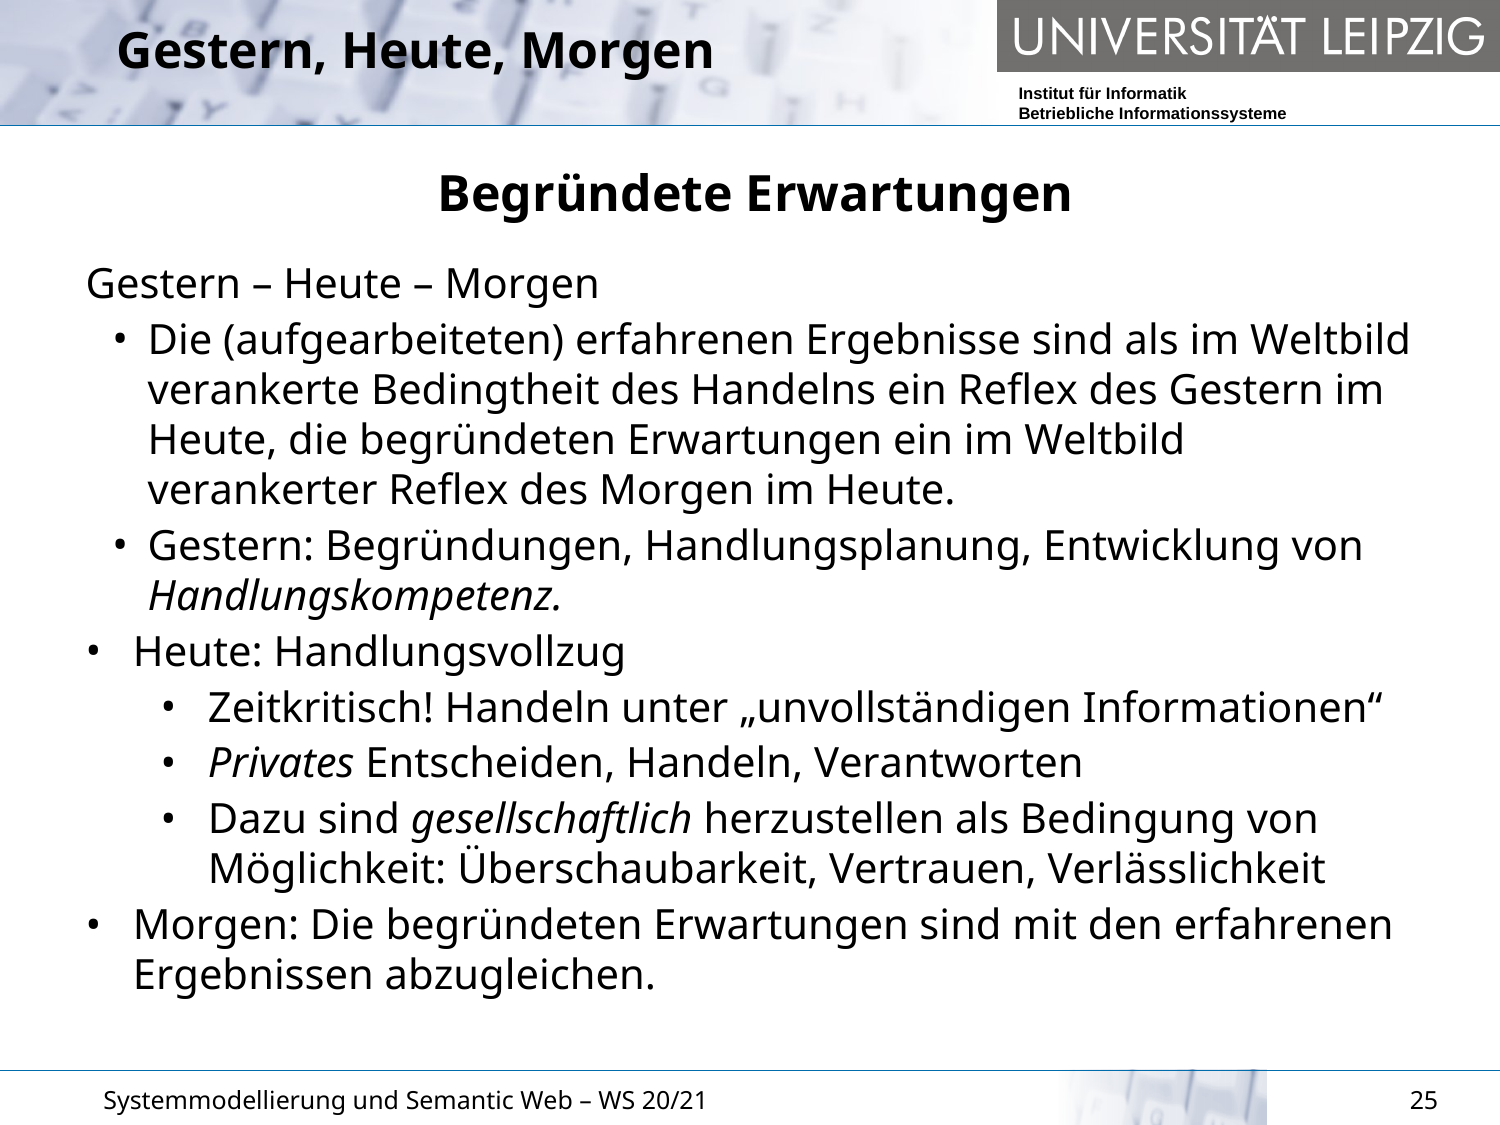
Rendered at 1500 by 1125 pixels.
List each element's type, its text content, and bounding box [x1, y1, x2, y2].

text_box Gestern, Heute, Morgen [102, 10, 731, 87]
picture [0, 0, 1500, 125]
text_box Begründete Erwartungen Gestern – Heute – Morgen Die (aufgearbeiteten) erfahrenen Ergebnisse sind als im Weltbild verankerte Bedingtheit des Handelns ein Reflex des Gestern im Heute, die begründeten Erwartungen ein im Weltbild verankerter Reflex des Morgen im Heute. Gestern: Begründungen, Handlungsplanung, Entwicklung von Handlungskompetenz. Heute: Handlungsvollzug Zeitkritisch! Handeln unter „unvollständigen Informationen“ Privates Entscheiden, Handeln, Verantworten Dazu sind gesellschaftlich herzustellen als Bedingung von Möglichkeit: Überschaubarkeit, Vertrauen, Verlässlichkeit Morgen: Die begründeten Erwartungen sind mit den erfahrenen Ergebnissen abzugleichen. [70, 153, 1442, 1007]
picture [1057, 1071, 1267, 1125]
